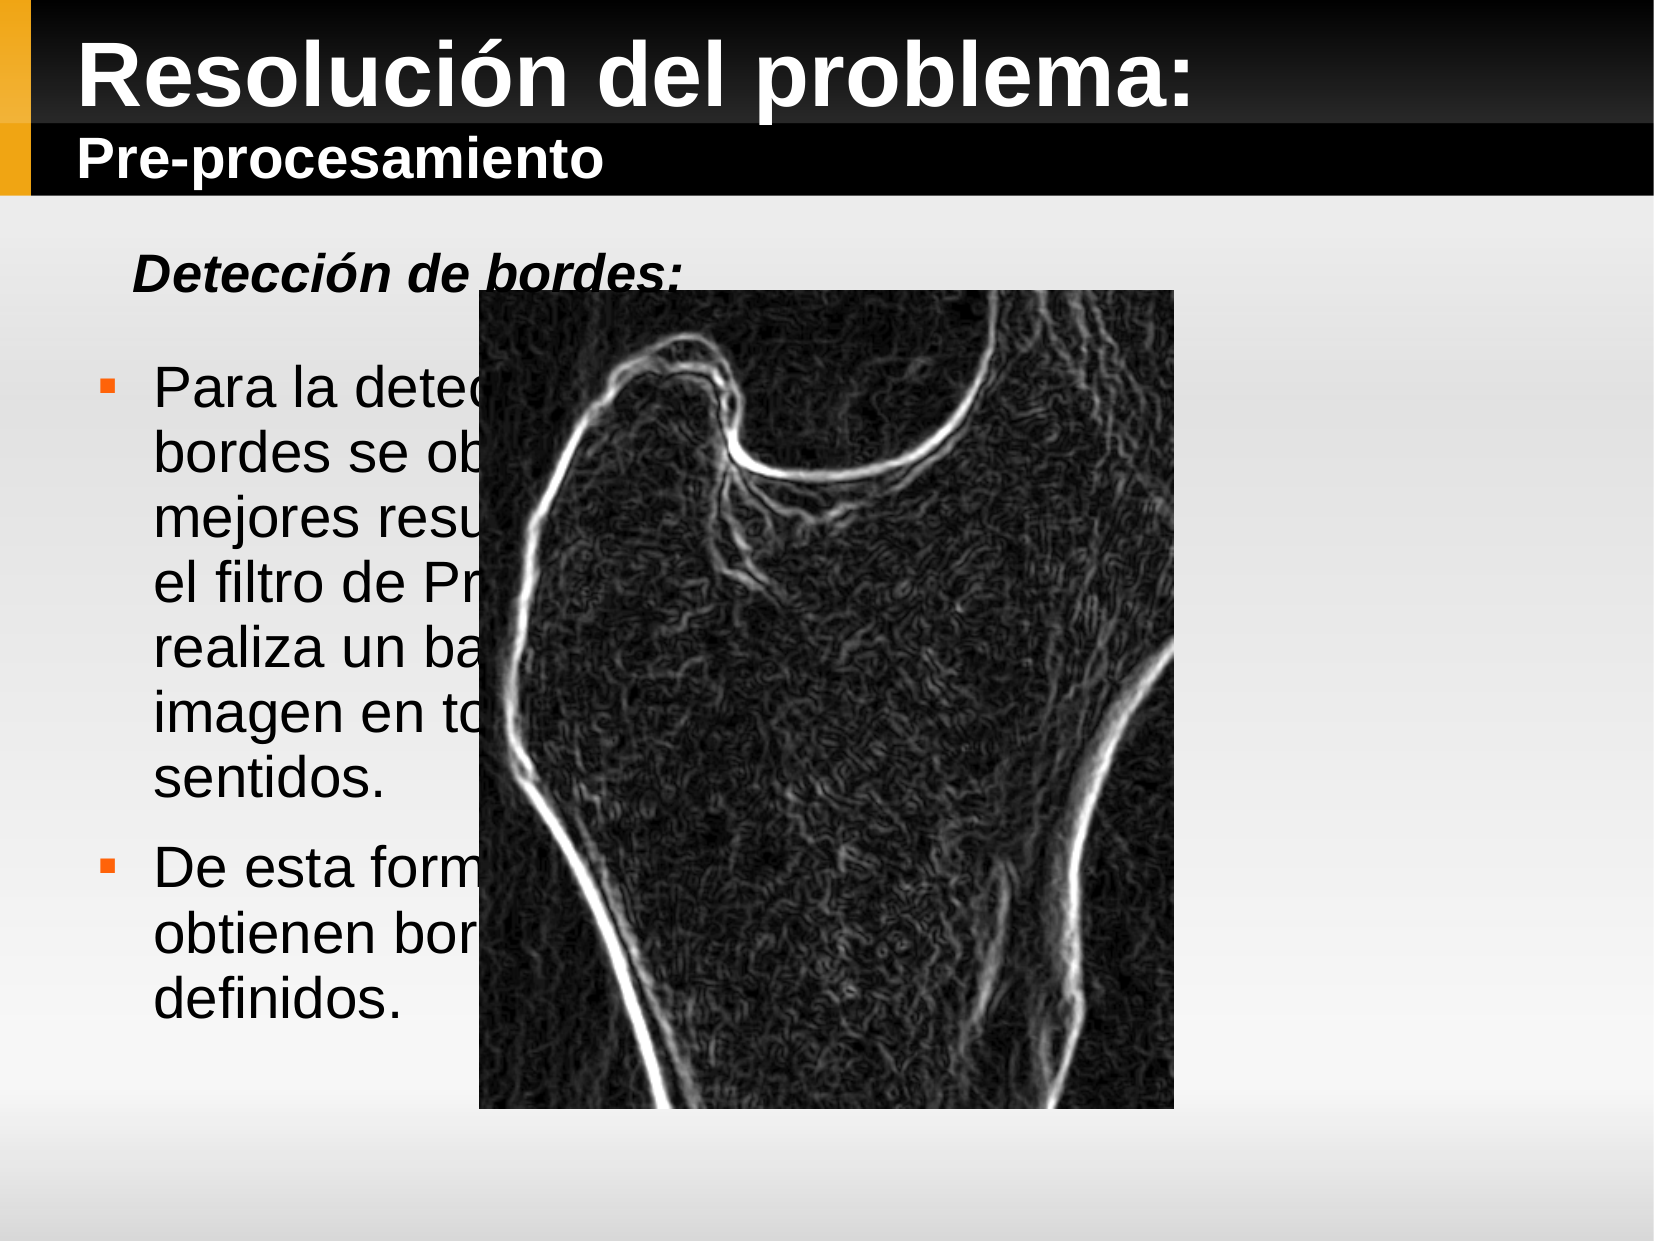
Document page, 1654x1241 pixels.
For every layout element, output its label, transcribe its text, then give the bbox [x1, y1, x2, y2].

text_box Detección de bordes: [118, 236, 1329, 312]
picture [0, 0, 1654, 1241]
list Para la detección de bordes se obtuvo mejores resultados con el filtro de Prewitt, que realiza un barrido de la imagen en todos los sentidos. De esta forma se obtienen bordes más definidos. [82, 354, 479, 1094]
title Resolución del problema: Pre-procesamiento [76, 7, 1566, 207]
